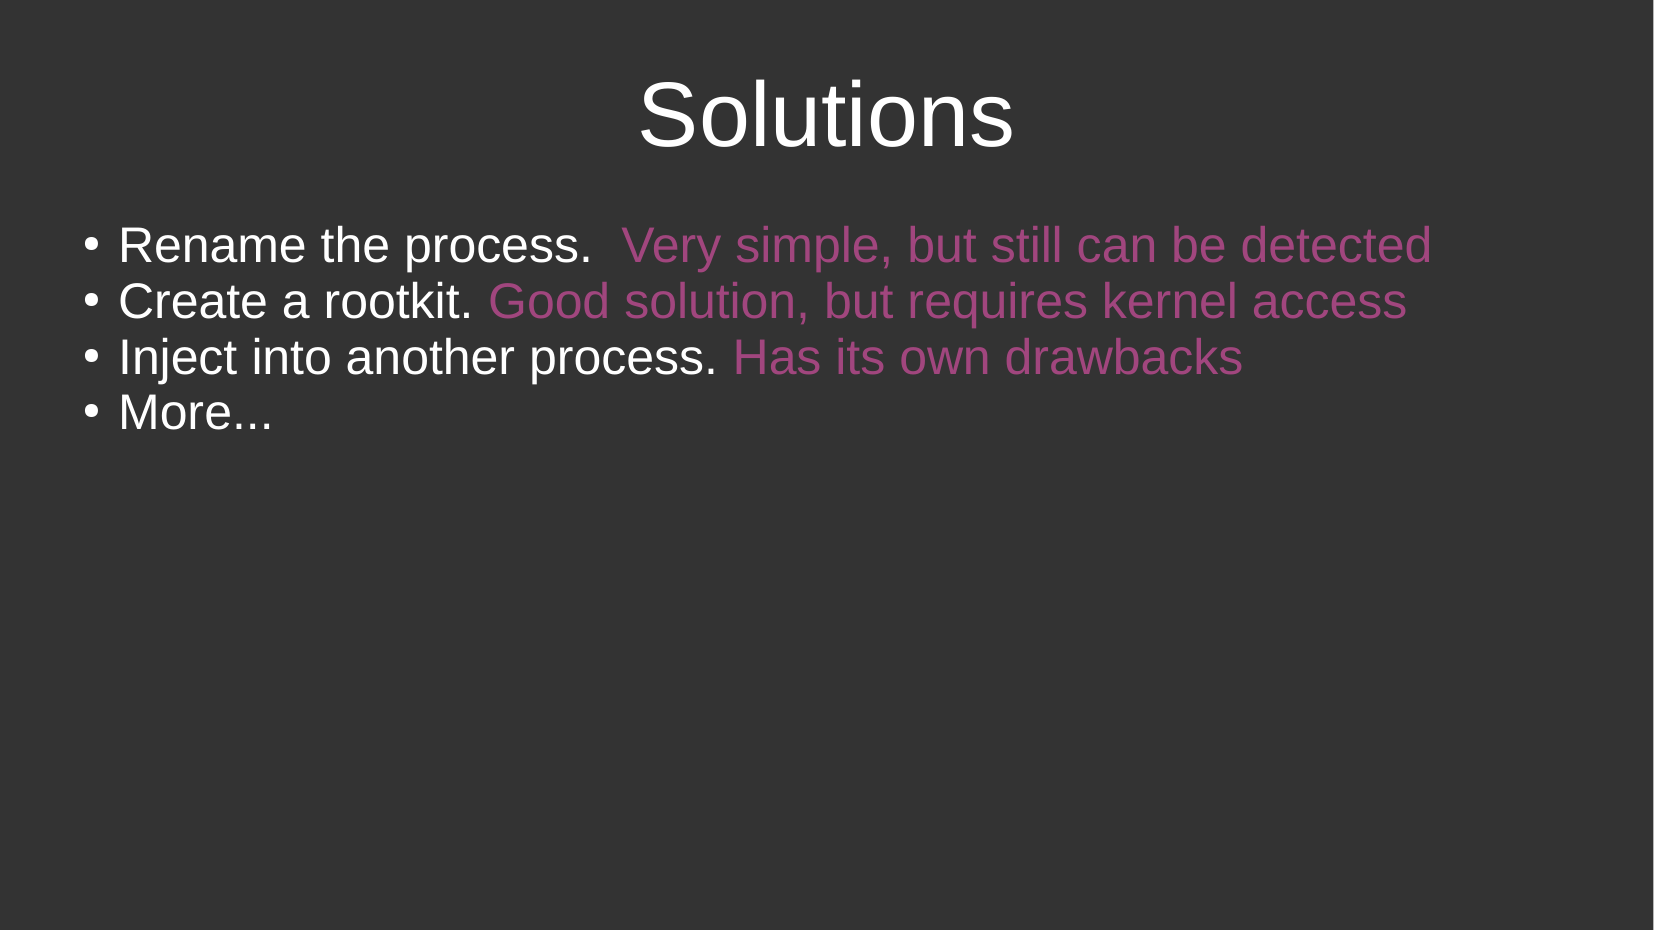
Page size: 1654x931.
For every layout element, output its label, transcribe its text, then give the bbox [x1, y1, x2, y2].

title Solutions [82, 37, 1571, 193]
subtitle Rename the process. Very simple, but still can be detected Create a rootkit. Good solution, but requires kernel access Inject into another process. Has its own drawbacks More... [82, 217, 1571, 758]
